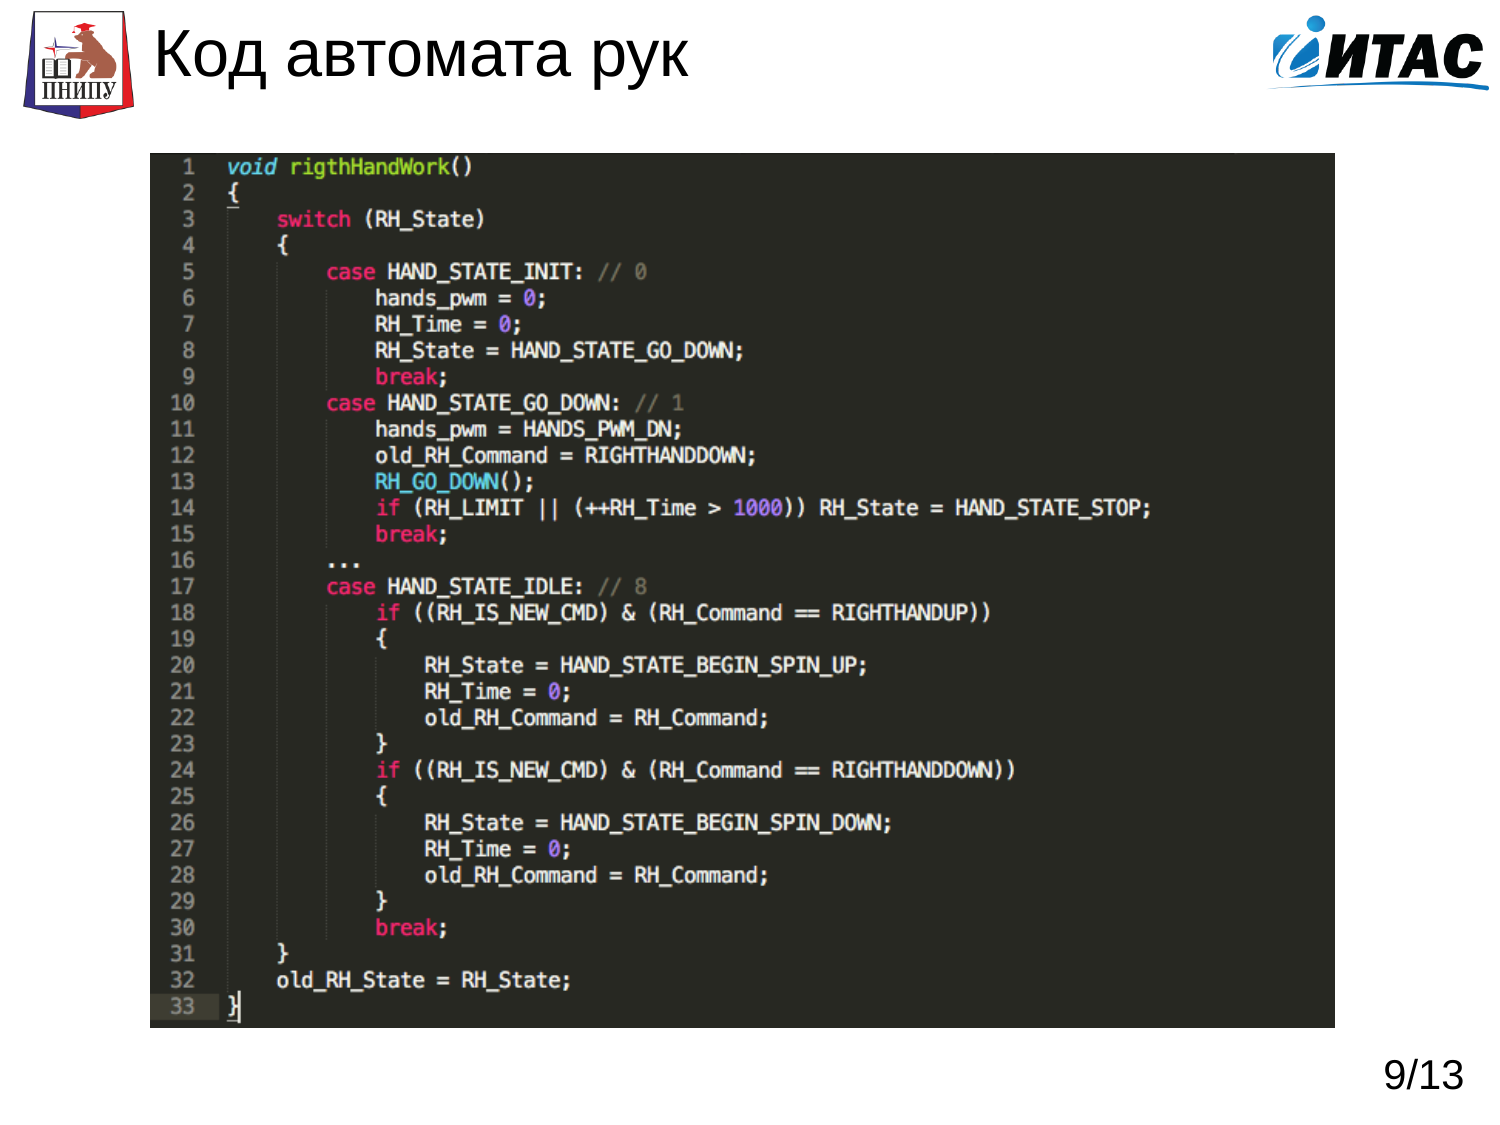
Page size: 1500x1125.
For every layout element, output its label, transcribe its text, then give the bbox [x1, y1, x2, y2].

picture [23, 11, 134, 119]
title Код автомата рук [153, 0, 1252, 128]
picture [1265, 13, 1489, 94]
picture [150, 153, 1335, 1028]
